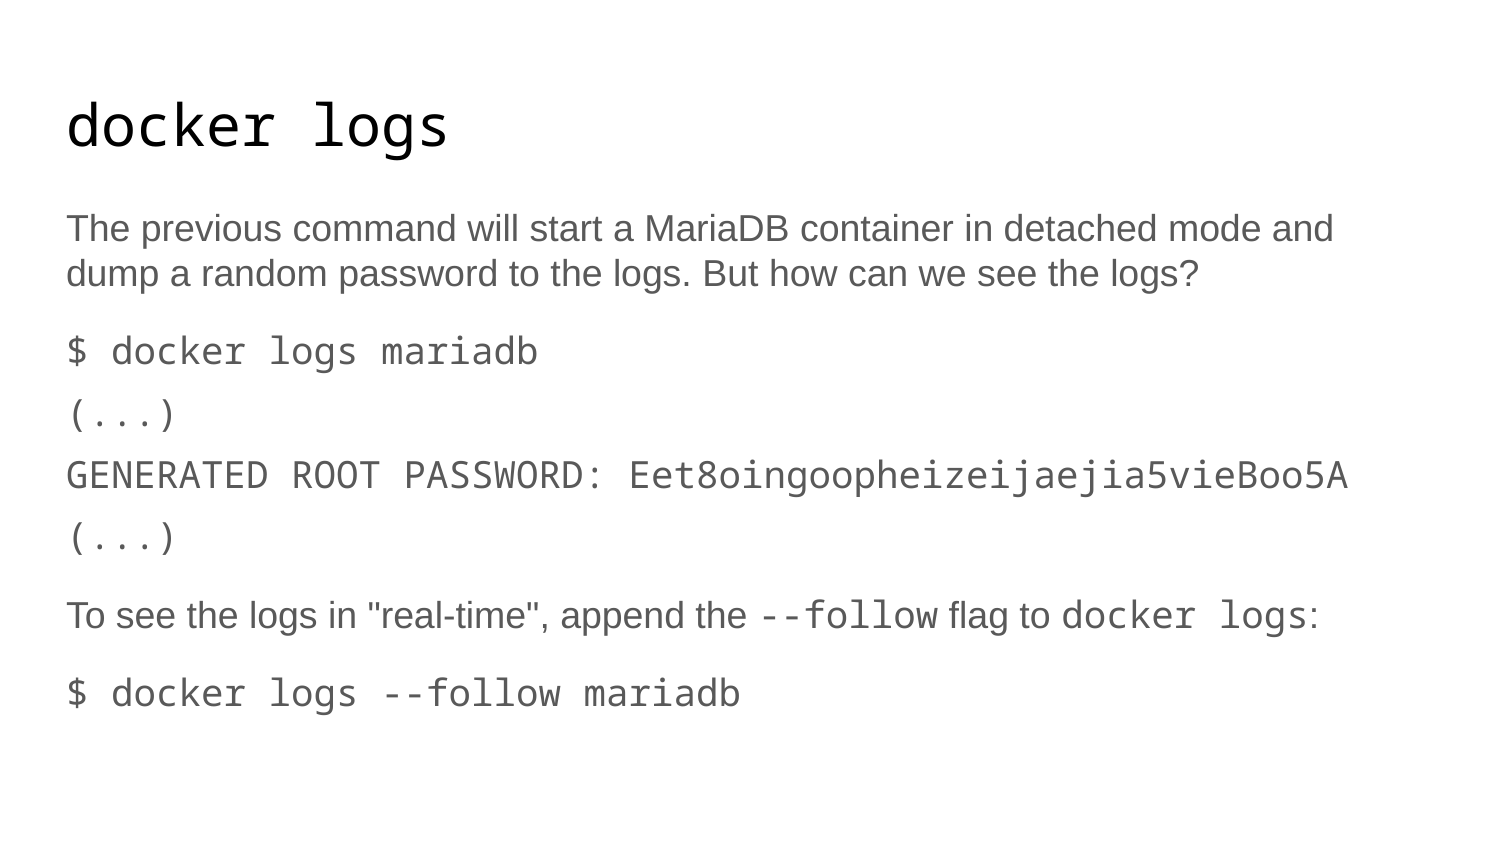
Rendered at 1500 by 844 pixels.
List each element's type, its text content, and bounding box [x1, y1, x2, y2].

list The previous command will start a MariaDB container in detached mode and dump a random password to the logs. But how can we see the logs? $ docker logs mariadb (...) GENERATED ROOT PASSWORD: Eet8oingoopheizeijaejia5vieBoo5A (...) To see the logs in "real-time", append the --follow flag to docker logs: $ docker logs --follow mariadb [51, 189, 1449, 750]
title docker logs [51, 72, 1449, 167]
